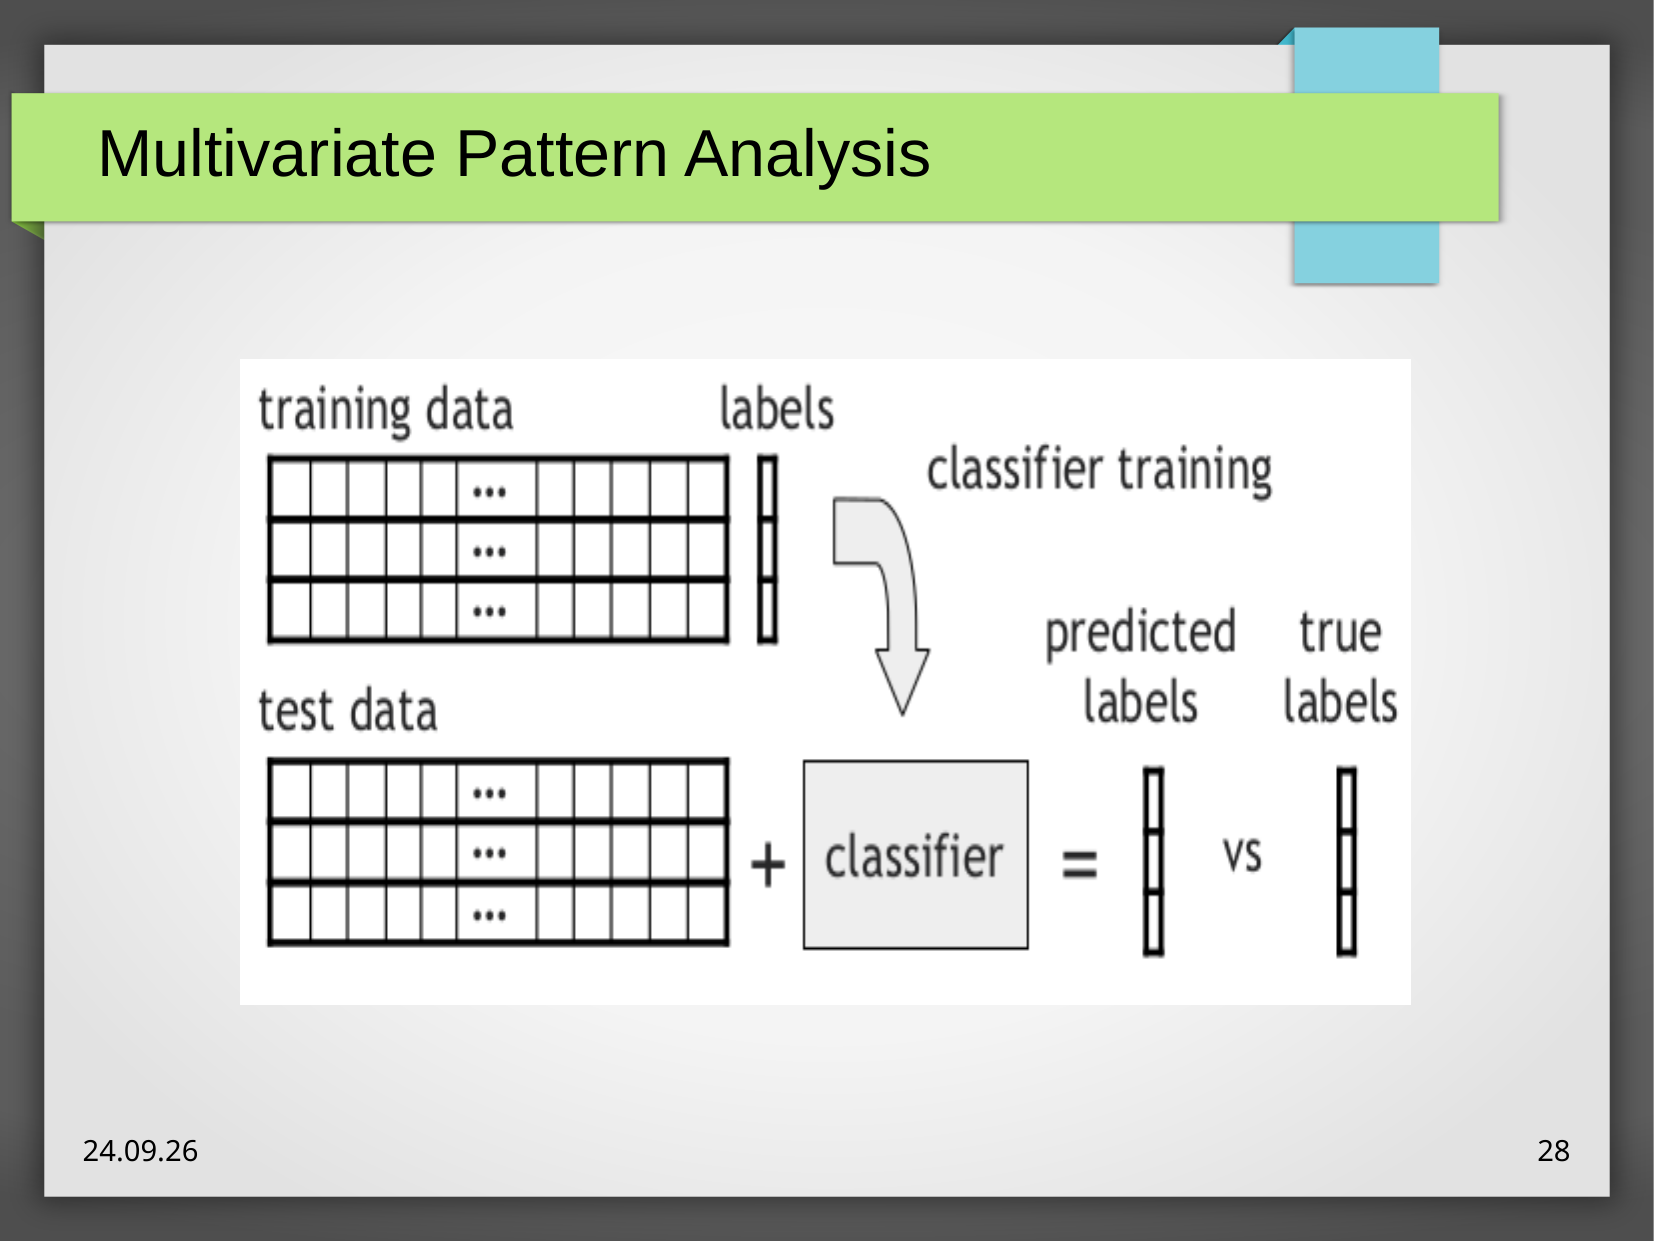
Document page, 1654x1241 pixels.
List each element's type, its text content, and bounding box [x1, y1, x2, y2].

picture [0, 0, 1654, 1241]
text_box Multivariate Pattern Analysis [82, 94, 1264, 213]
